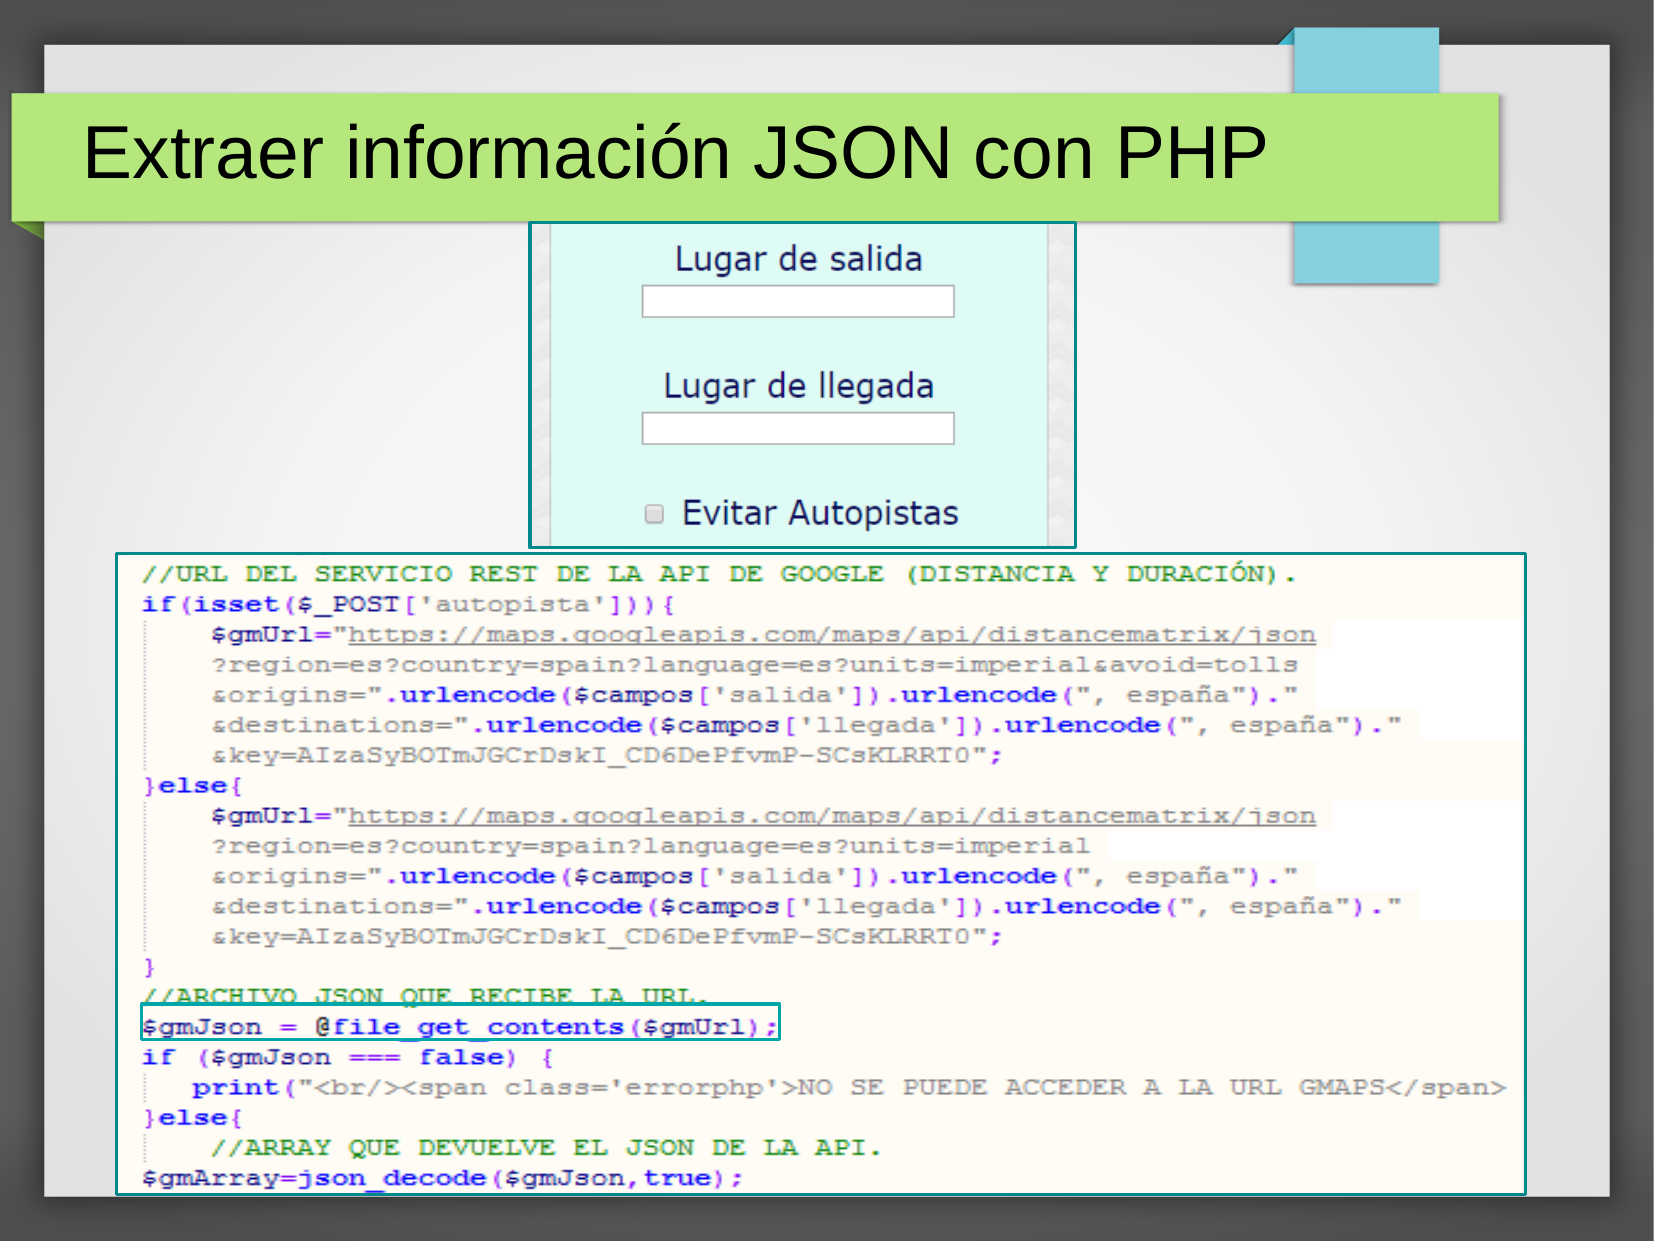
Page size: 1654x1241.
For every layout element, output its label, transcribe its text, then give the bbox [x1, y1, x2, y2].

picture [0, 0, 1654, 1241]
title Extraer información JSON con PHP [82, 49, 1571, 257]
